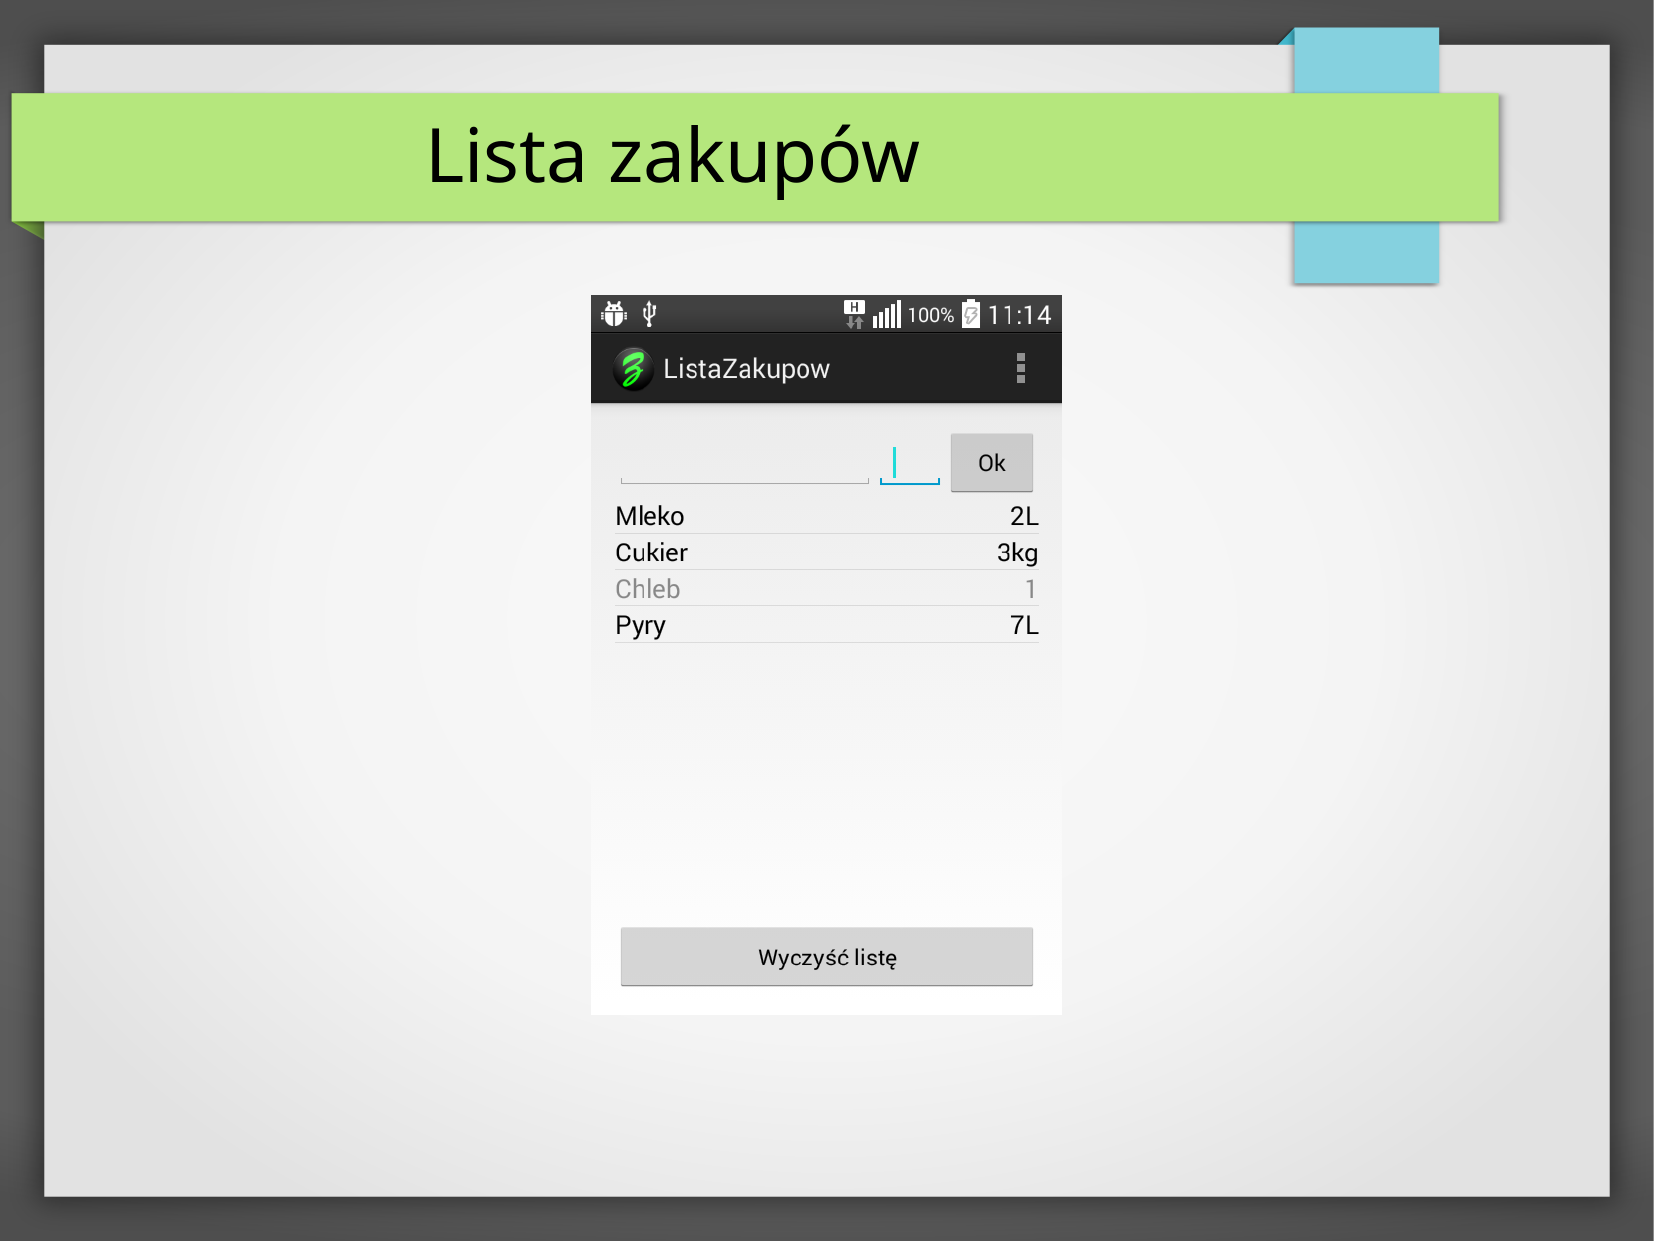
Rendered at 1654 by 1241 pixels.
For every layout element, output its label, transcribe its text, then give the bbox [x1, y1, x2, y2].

title Lista zakupów [82, 94, 1264, 213]
picture [0, 0, 1654, 1241]
